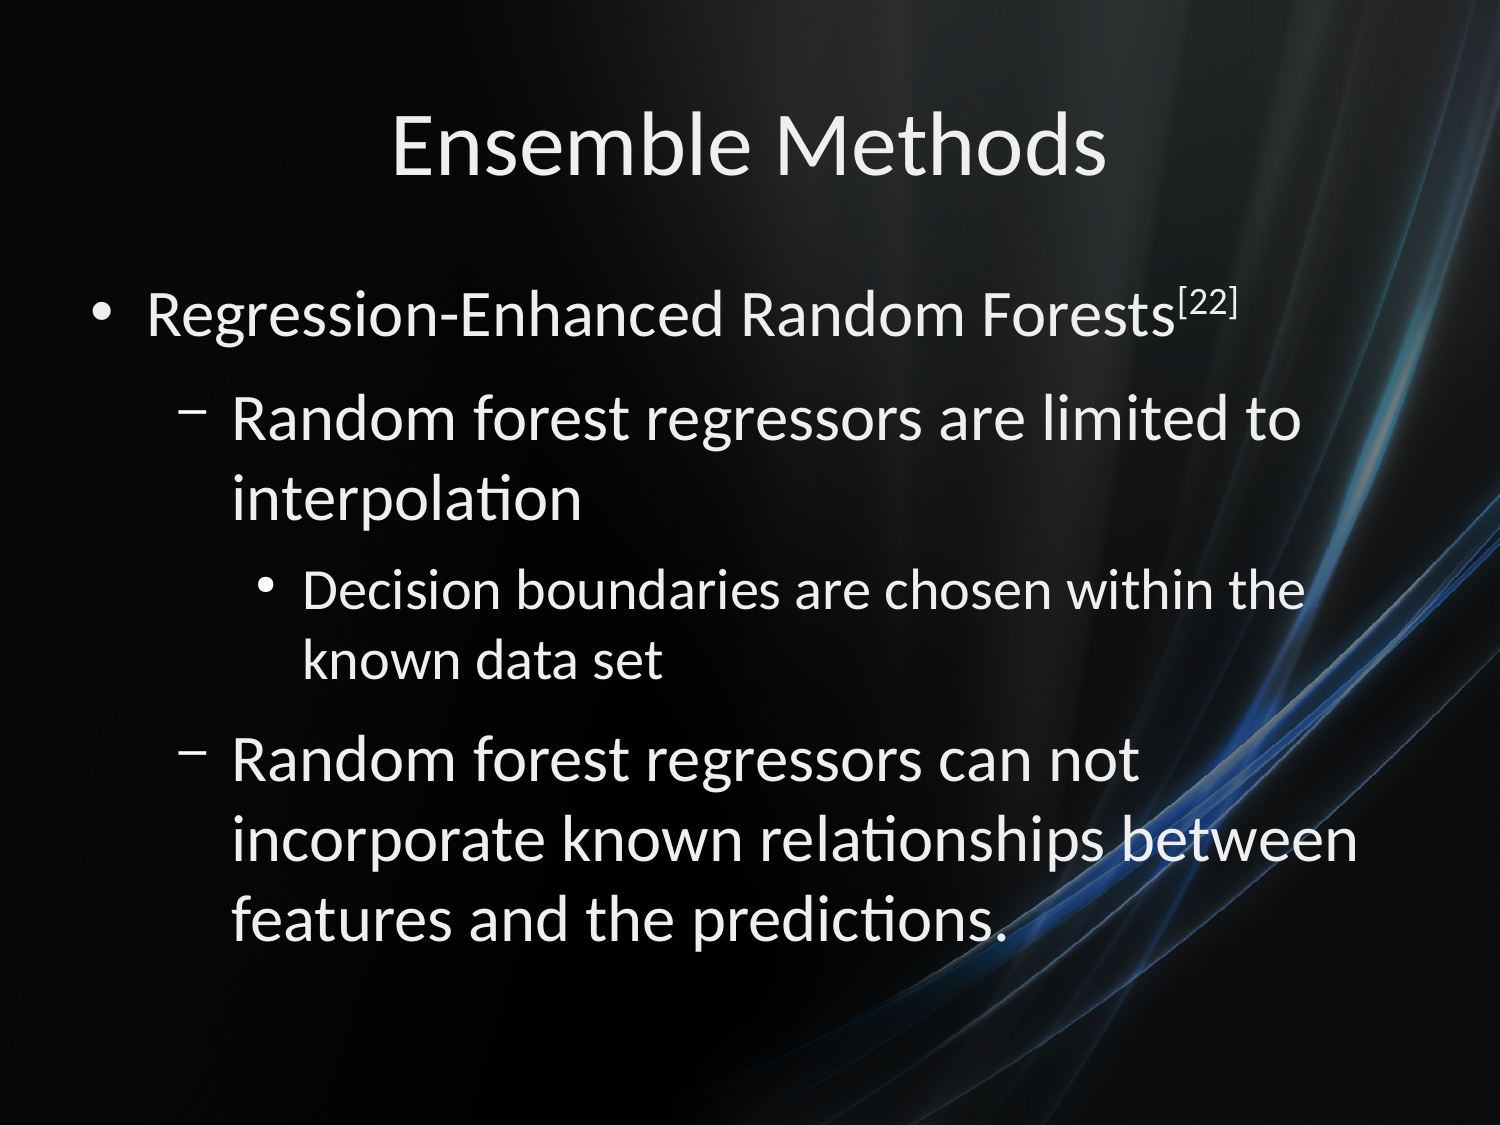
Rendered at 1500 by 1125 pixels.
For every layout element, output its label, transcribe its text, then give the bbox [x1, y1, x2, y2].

list Regression-Enhanced Random Forests[22] Random forest regressors are limited to interpolation Decision boundaries are chosen within the known data set Random forest regressors can not incorporate known relationships between features and the predictions. [75, 262, 1425, 1005]
title Ensemble Methods [75, 45, 1425, 233]
picture [0, 0, 1500, 1125]
